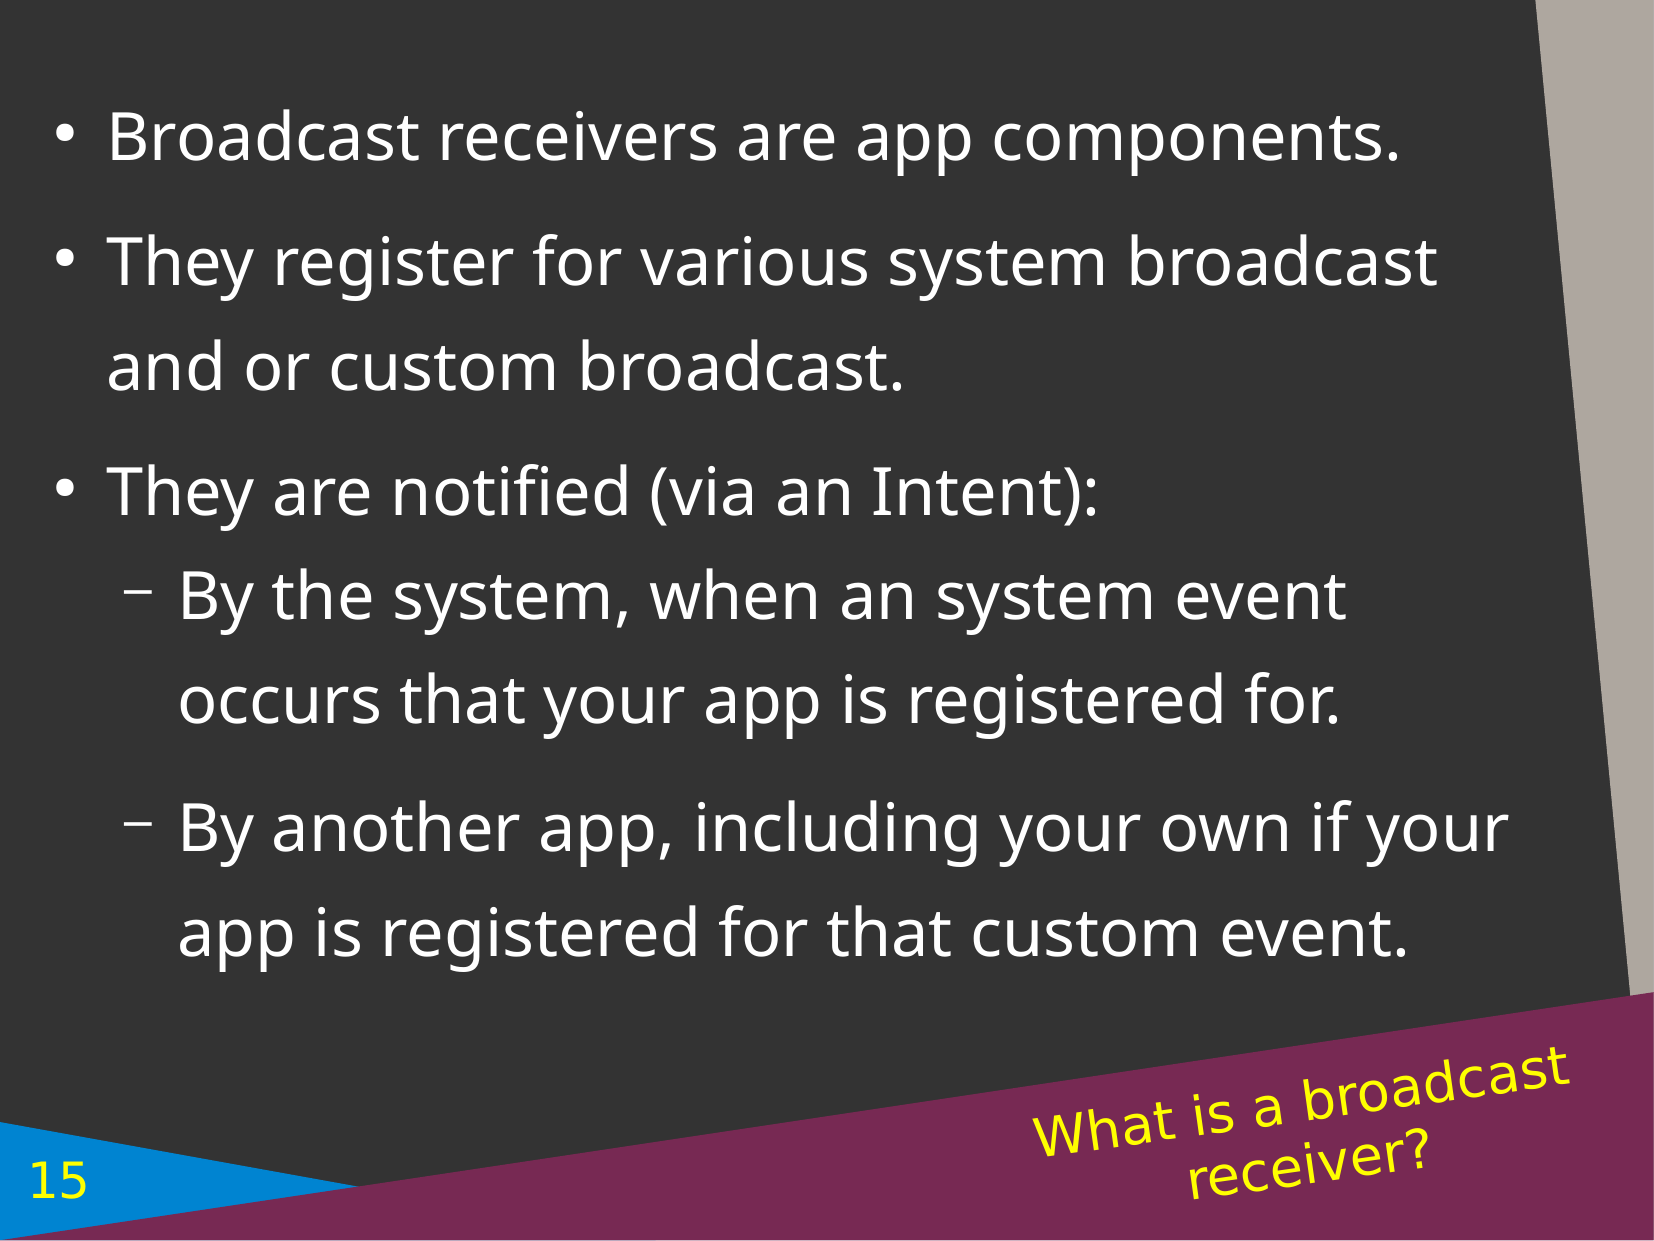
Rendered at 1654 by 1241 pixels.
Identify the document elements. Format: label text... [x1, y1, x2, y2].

title What is a broadcast receiver? [956, 995, 1654, 1241]
list Broadcast receivers are app components. They register for various system broadcast and or custom broadcast. They are notified (via an Intent): By the system, when an system event occurs that your app is registered for. By another app, including your own if your app is registered for that custom event. [35, 59, 1524, 993]
